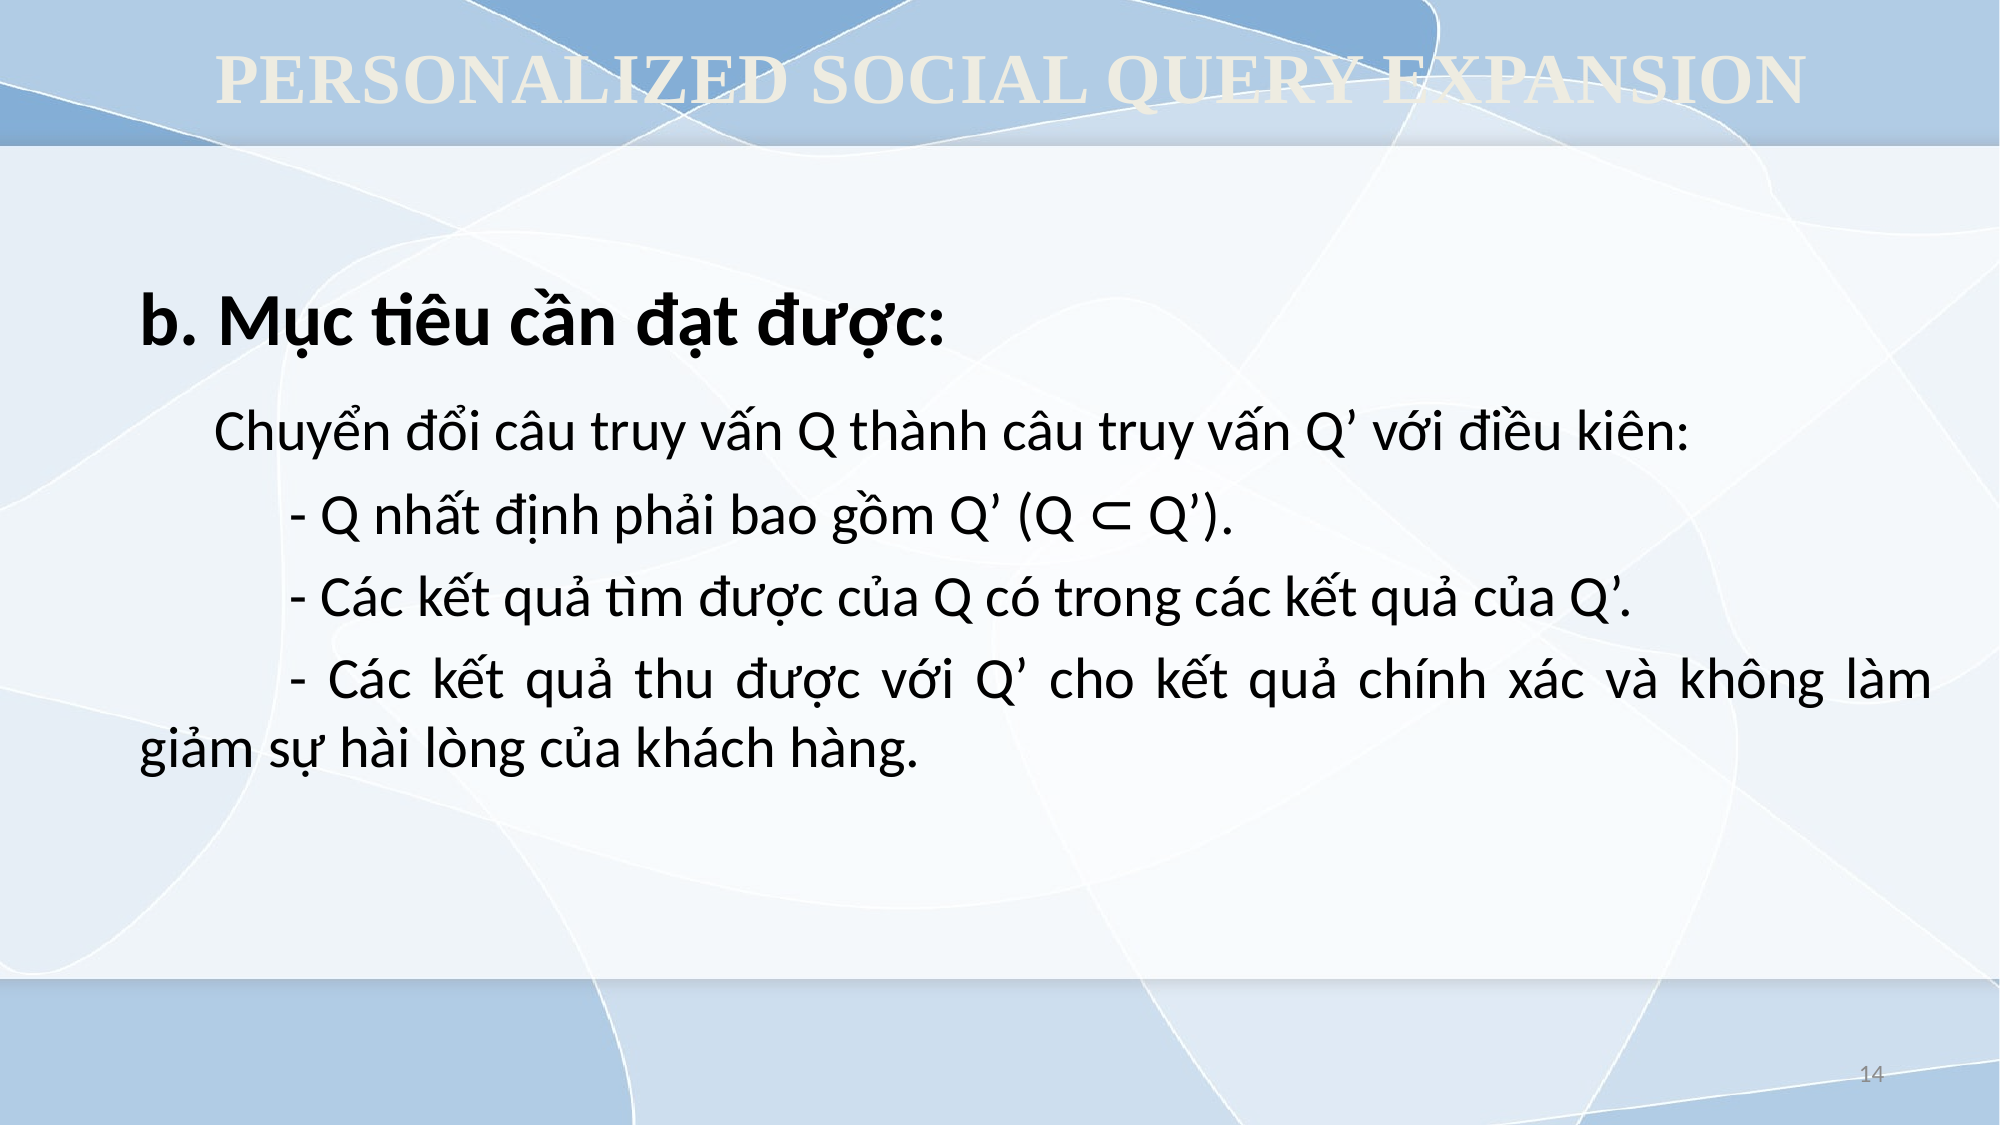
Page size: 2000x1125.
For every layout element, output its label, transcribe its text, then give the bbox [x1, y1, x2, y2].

slide_number <number> [1432, 1042, 1900, 1103]
title PERSONALIZED SOCIAL QUERY EXPANSION [24, 0, 2000, 150]
list b. Mục tiêu cần đạt được: Chuyển đổi câu truy vấn Q thành câu truy vấn Q’ với điều kiên: - Q nhất định phải bao gồm Q’ (Q ⊂ Q’). - Các kết quả tìm được của Q có trong các kết quả của Q’. - Các kết quả thu được với Q’ cho kết quả chính xác và không làm giảm sự hài lòng của khách hàng. [49, 262, 1950, 925]
